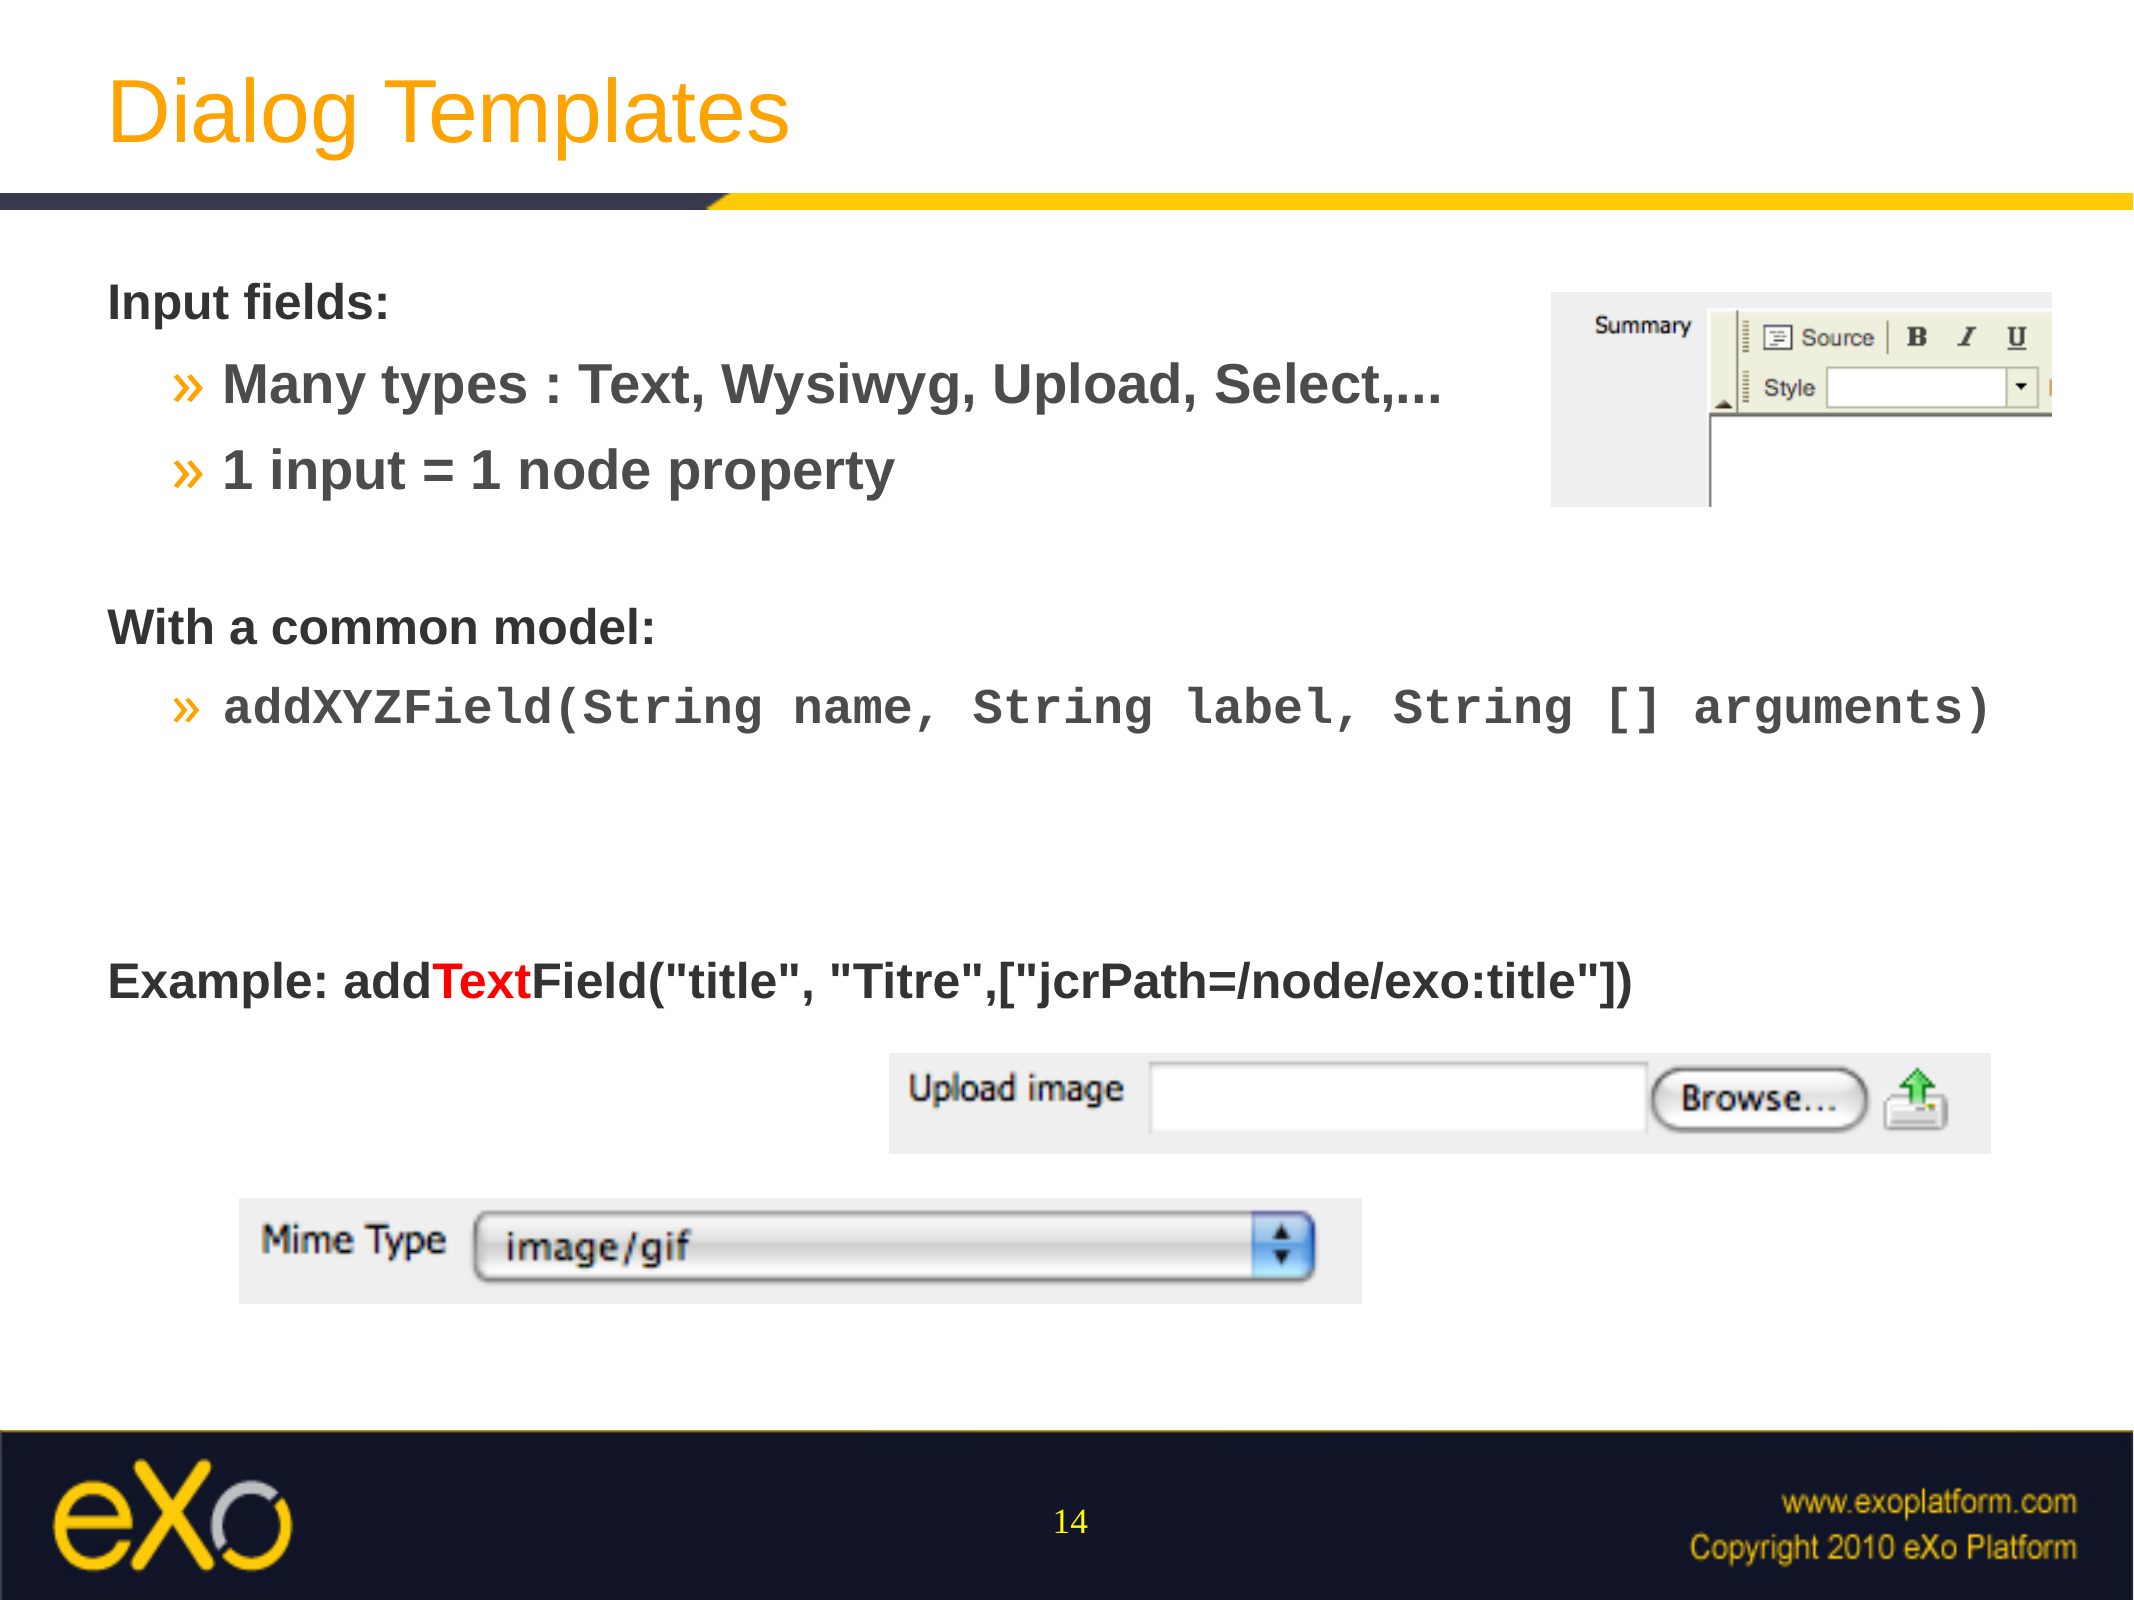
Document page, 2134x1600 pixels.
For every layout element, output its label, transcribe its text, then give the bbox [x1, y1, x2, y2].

picture [0, 193, 2134, 210]
title Dialog Templates [106, 55, 2025, 184]
picture [889, 1053, 1991, 1154]
picture [1551, 292, 2052, 507]
list Input fields: Many types : Text, Wysiwyg, Upload, Select,... 1 input = 1 node property With a common model: addXYZField(String name, String label, String [] arguments) Example: addTextField("title", "Titre",["jcrPath=/node/exo:title"])‏ [106, 287, 2025, 1317]
picture [239, 1198, 1362, 1304]
picture [0, 1430, 2134, 1600]
